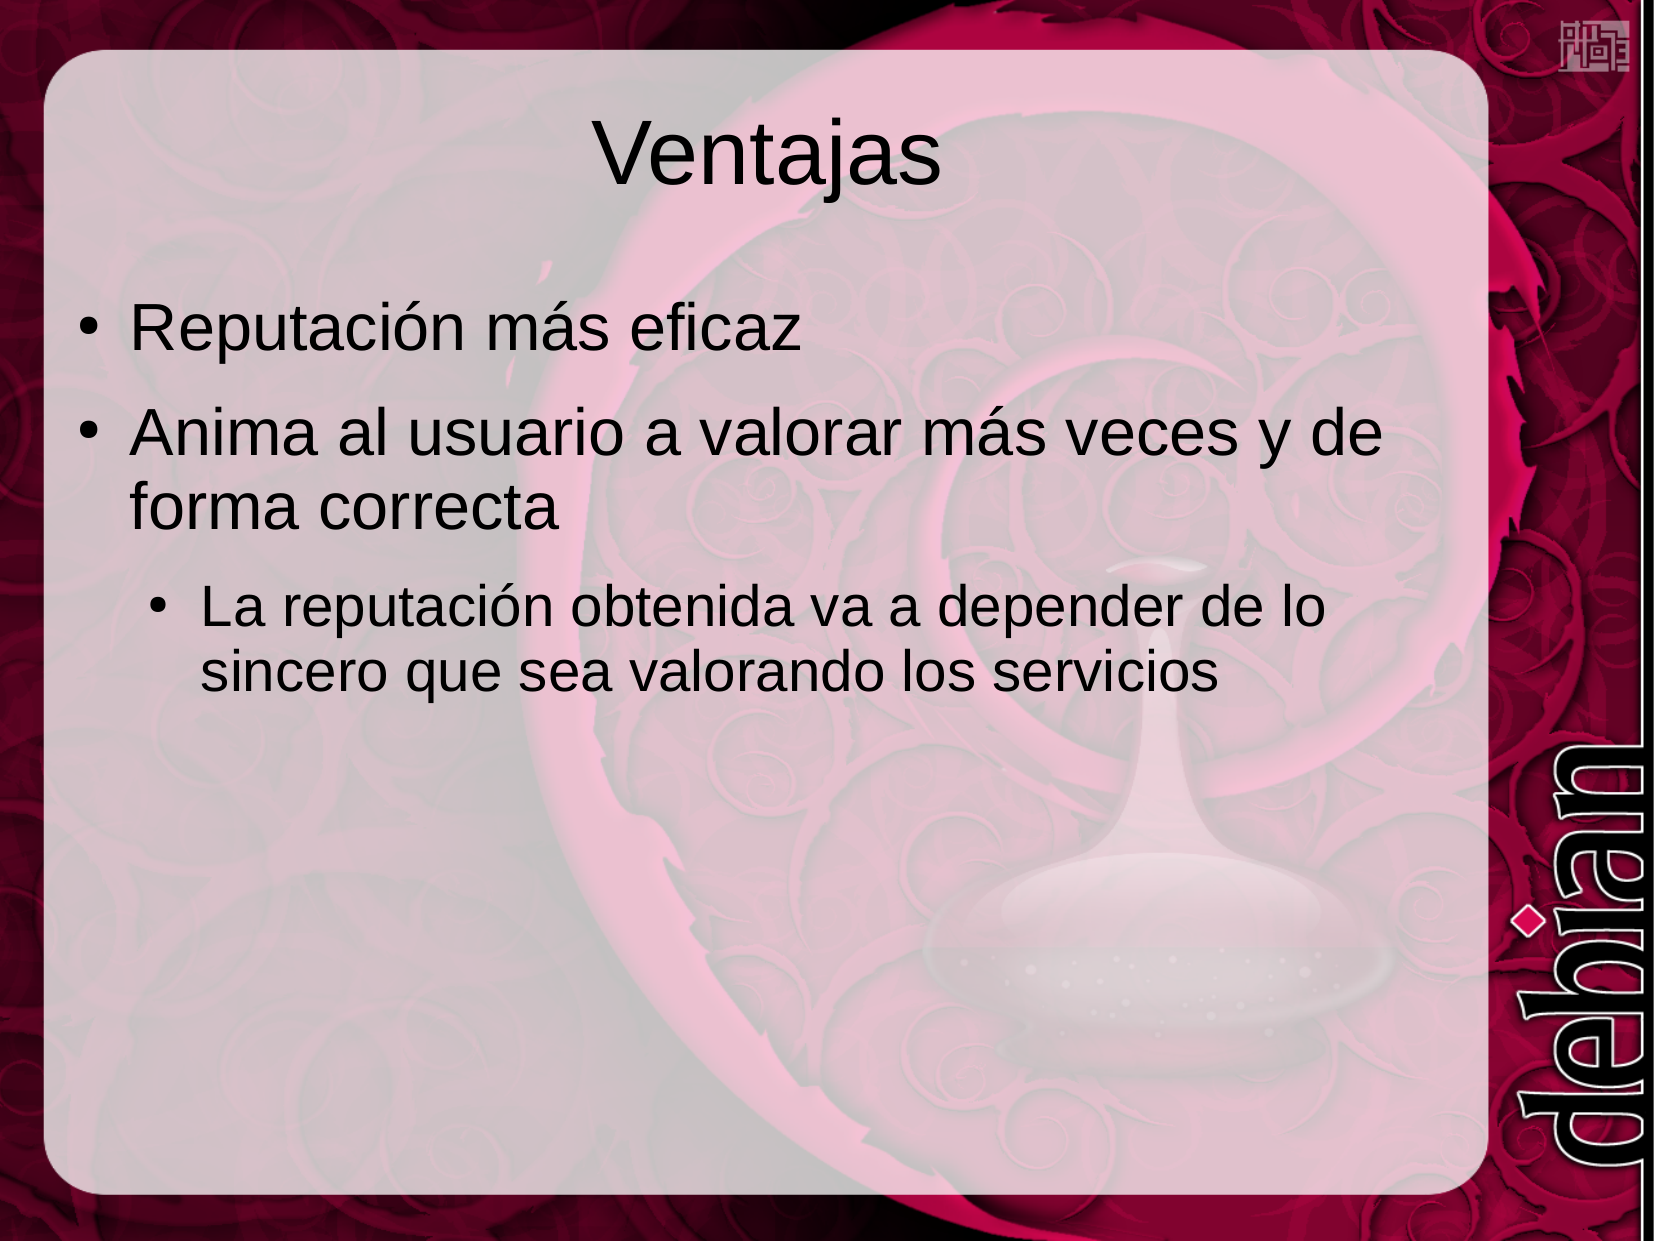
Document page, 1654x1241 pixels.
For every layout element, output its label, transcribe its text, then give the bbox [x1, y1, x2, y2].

picture [0, 0, 1654, 1241]
list Reputación más eficaz Anima al usuario a valorar más veces y de forma correcta La reputación obtenida va a depender de lo sincero que sea valorando los servicios [59, 290, 1477, 1109]
title Ventajas [59, 49, 1477, 257]
